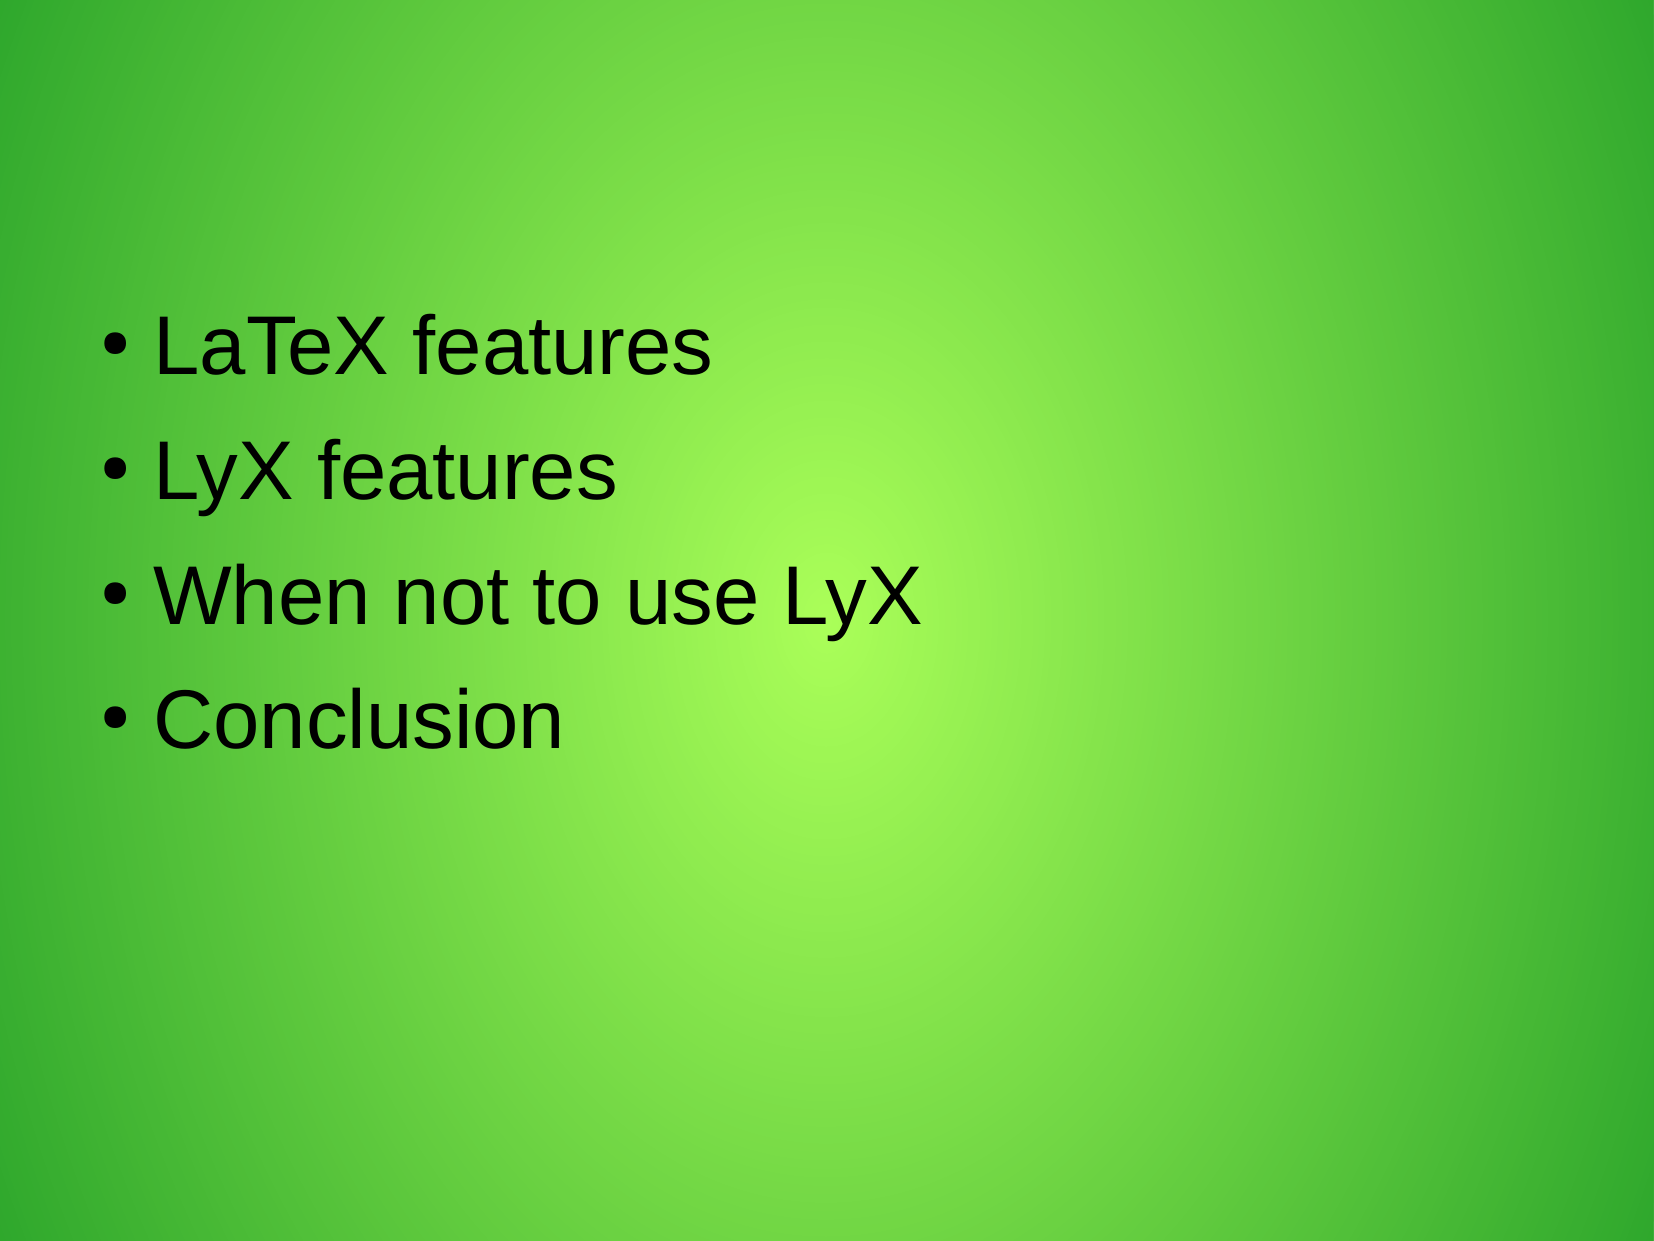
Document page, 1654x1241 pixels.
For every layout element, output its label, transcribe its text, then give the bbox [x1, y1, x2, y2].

list LaTeX features LyX features When not to use LyX Conclusion [82, 299, 1571, 1019]
